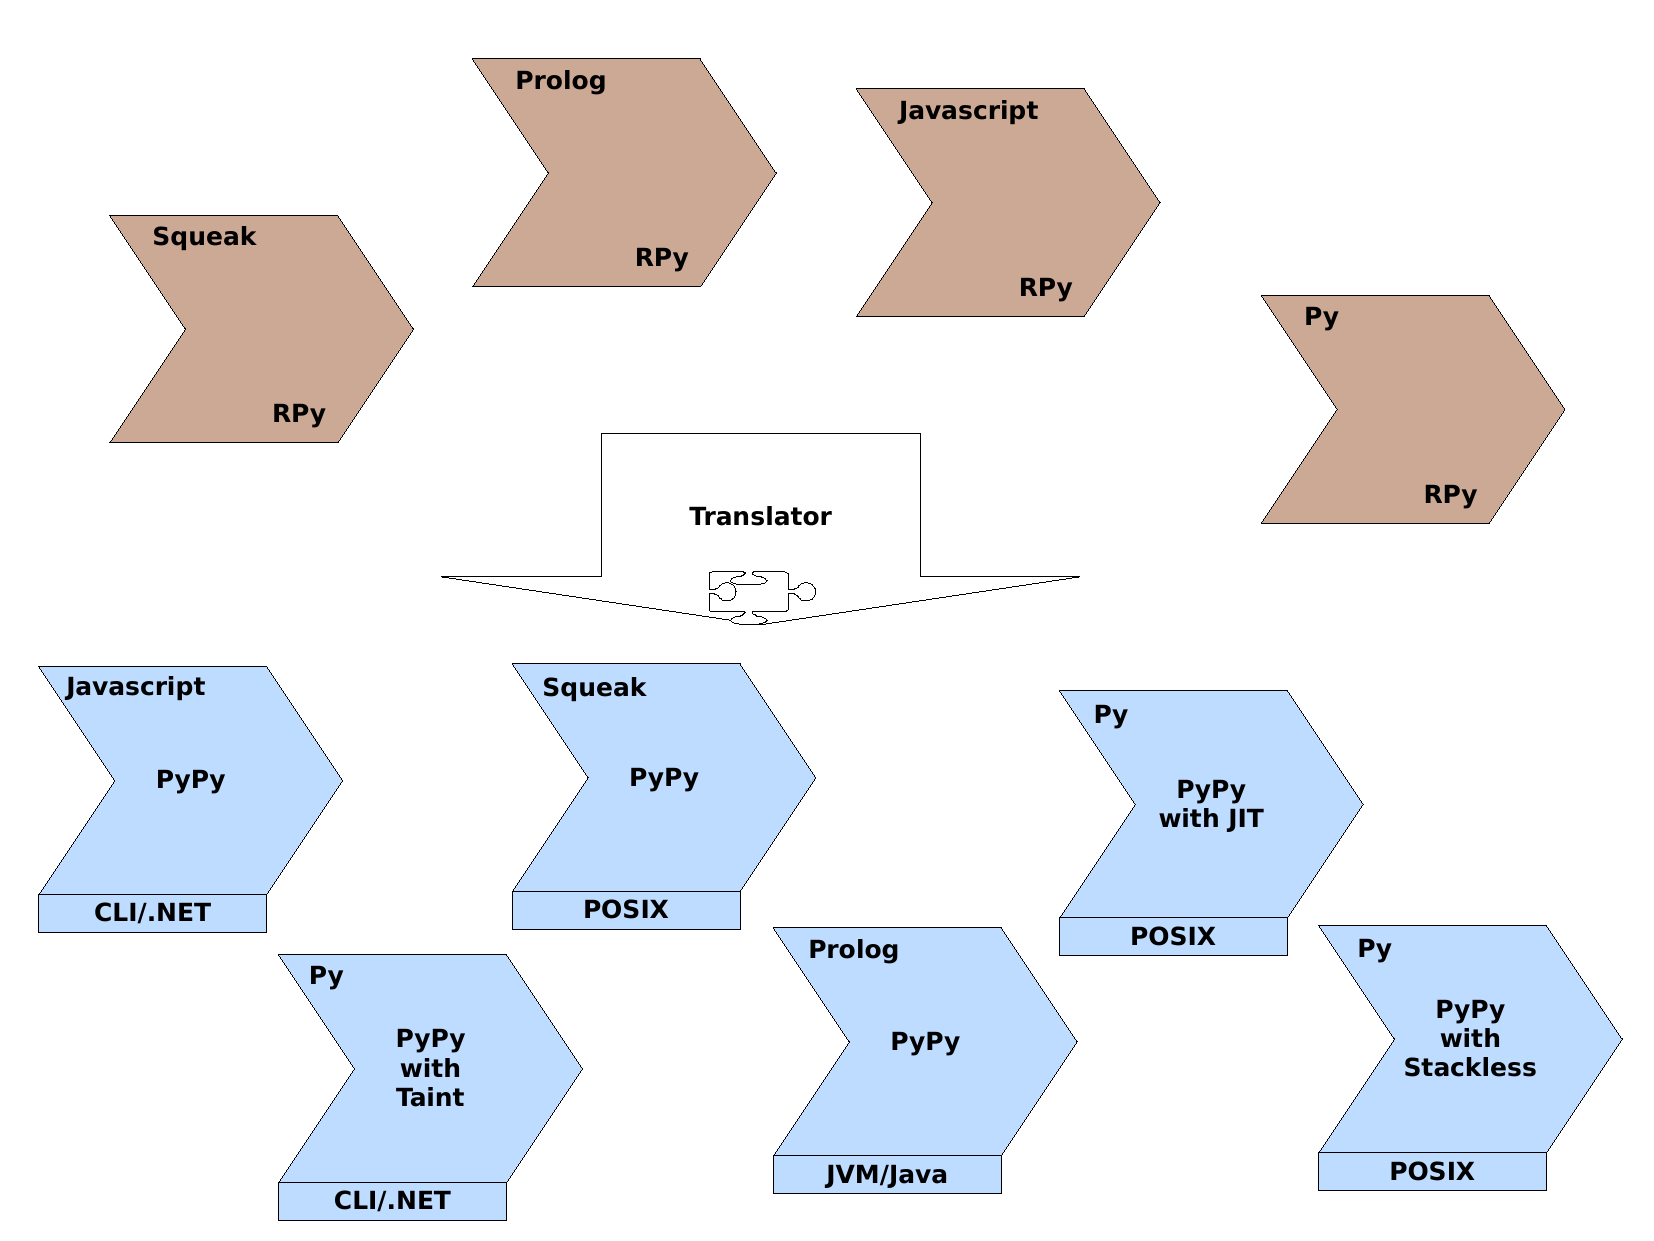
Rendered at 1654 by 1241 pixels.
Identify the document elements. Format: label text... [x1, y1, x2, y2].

text_box RPy [1003, 265, 1093, 310]
text_box PyPy [38, 666, 51, 685]
text_box Translator [441, 433, 1080, 625]
text_box RPy [1408, 472, 1498, 517]
text_box PyPy with JIT [1059, 690, 1364, 917]
text_box Javascript [884, 88, 1061, 133]
text_box CLI/.NET [38, 894, 267, 933]
text_box [1261, 295, 1289, 337]
text_box Py [1078, 692, 1154, 737]
text_box PyPy with Taint [278, 954, 583, 1182]
text_box POSIX [512, 891, 741, 930]
text_box PyPy [39, 666, 343, 894]
text_box [109, 215, 137, 257]
text_box [856, 88, 1161, 317]
text_box PyPy with Taint [278, 954, 294, 978]
text_box [109, 215, 414, 443]
text_box POSIX [1318, 1152, 1547, 1191]
text_box [856, 88, 884, 131]
text_box PyPy [773, 927, 1078, 1155]
text_box Javascript [51, 664, 229, 710]
text_box [472, 58, 777, 287]
text_box Squeak [527, 665, 715, 710]
text_box Py [1289, 295, 1364, 340]
text_box Py [1342, 927, 1418, 972]
text_box RPy [257, 392, 346, 437]
text_box RPy [620, 236, 709, 281]
text_box [709, 571, 816, 625]
text_box Py [294, 953, 369, 999]
text_box Prolog [793, 928, 943, 973]
text_box [1261, 295, 1565, 524]
text_box PyPy [512, 663, 816, 891]
text_box POSIX [1059, 917, 1288, 956]
text_box Squeak [137, 215, 325, 260]
text_box CLI/.NET [278, 1182, 507, 1221]
text_box PyPy with Stackless [1318, 925, 1623, 1152]
text_box JVM/Java [773, 1155, 1002, 1194]
text_box Prolog [500, 59, 650, 104]
